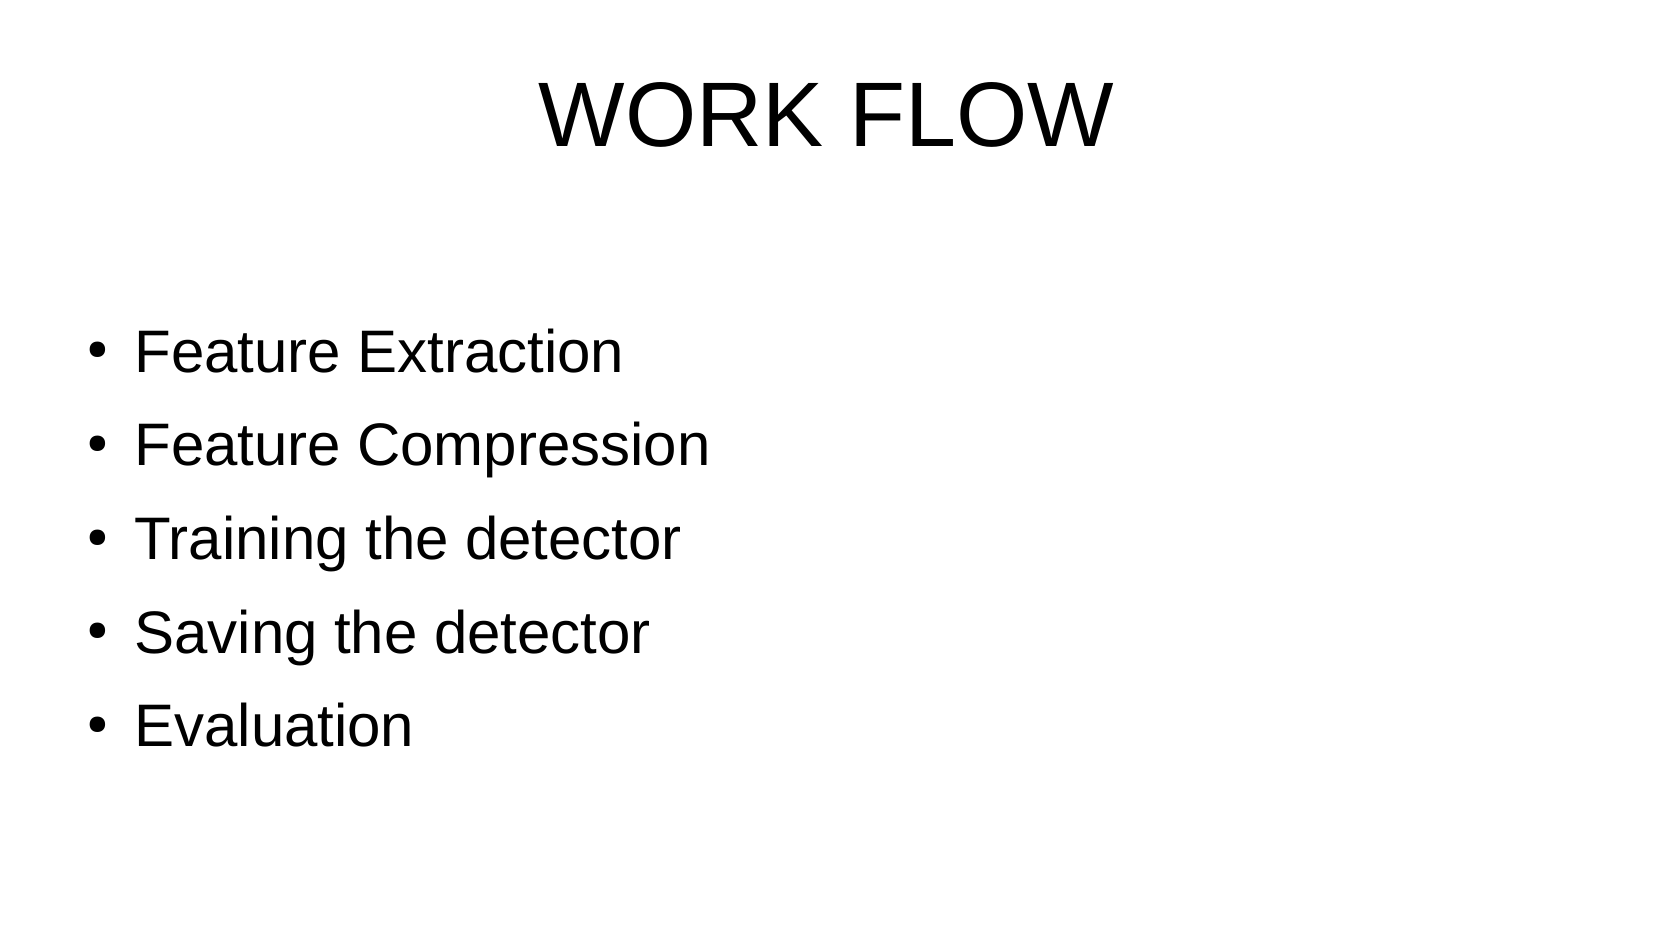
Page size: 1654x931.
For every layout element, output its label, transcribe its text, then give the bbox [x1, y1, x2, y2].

title WORK FLOW [82, 37, 1571, 193]
list Feature Extraction Feature Compression Training the detector Saving the detector Evaluation [70, 224, 1559, 764]
